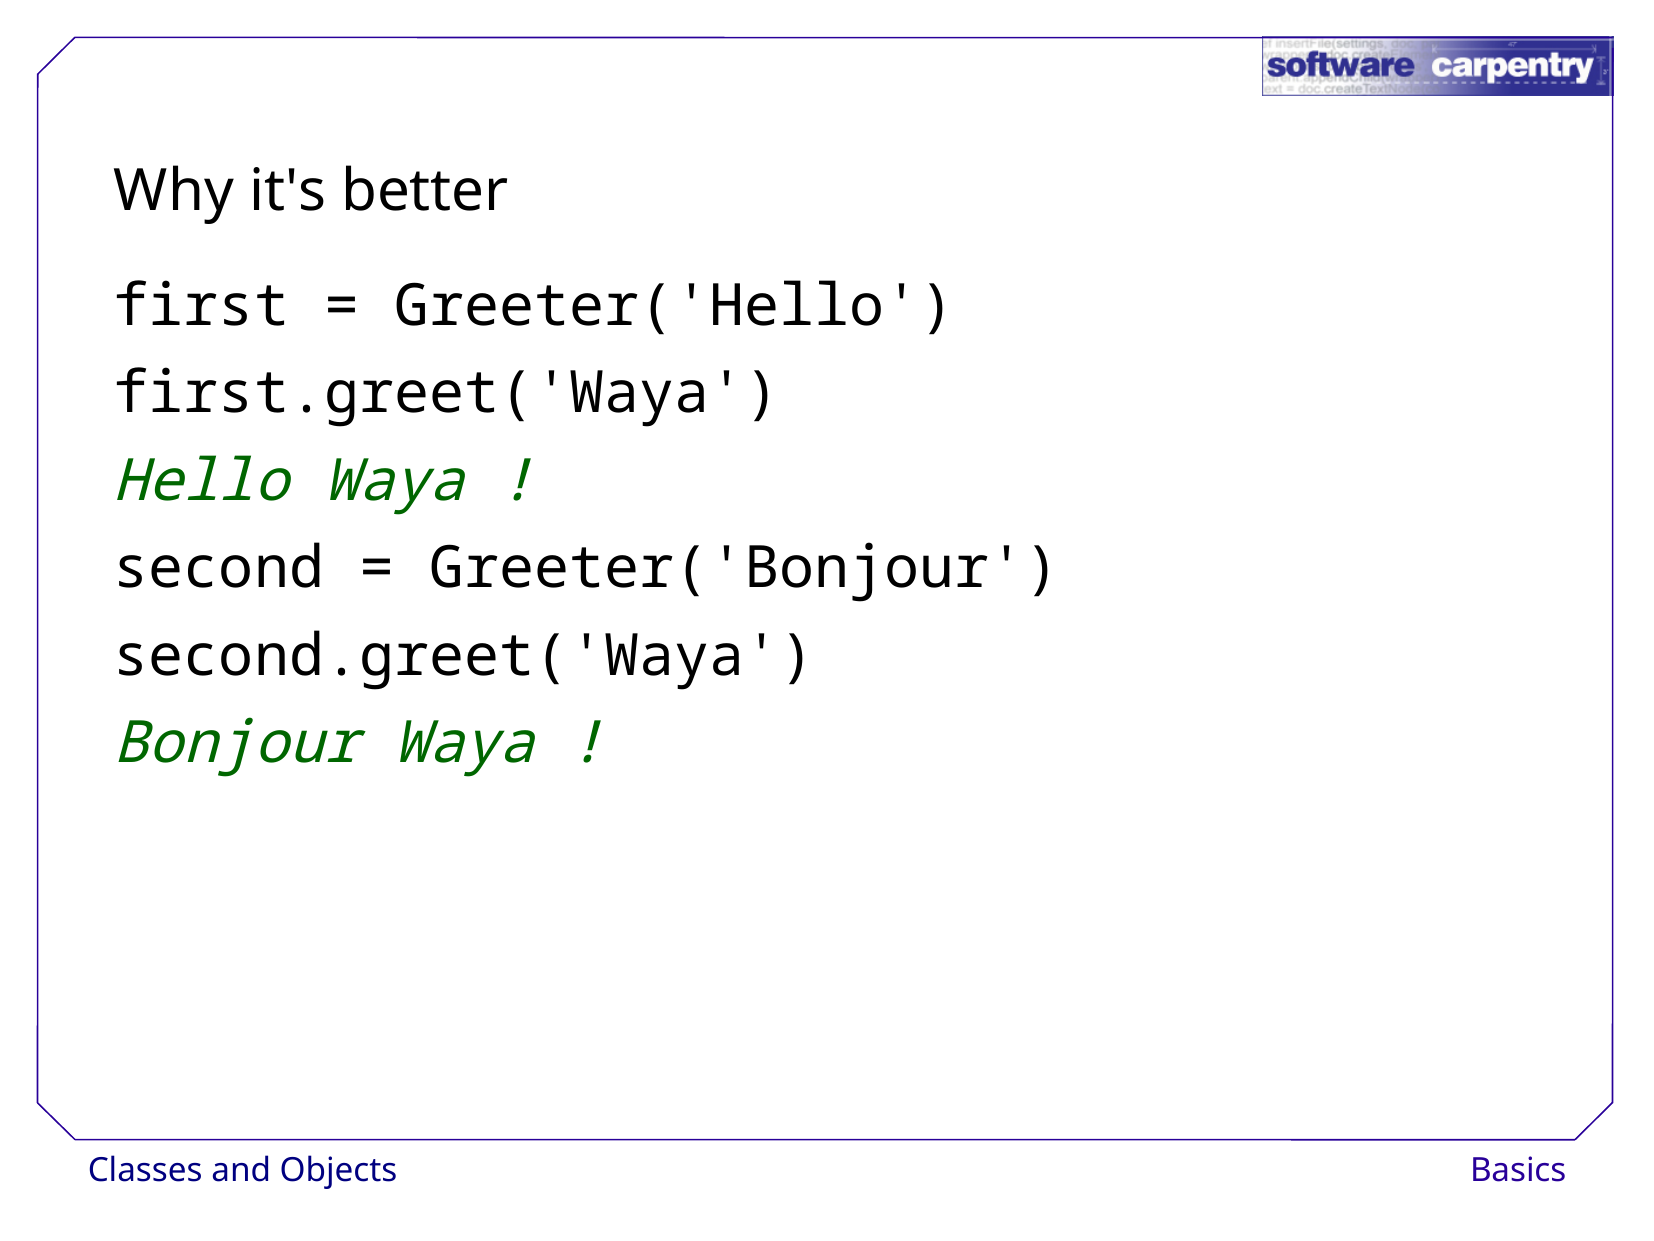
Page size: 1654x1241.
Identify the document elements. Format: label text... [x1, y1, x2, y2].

text_box Why it's better [99, 109, 1517, 231]
text_box first = Greeter('Hello') first.greet('Waya') Hello Waya ! second = Greeter('Bonjour') second.greet('Waya') Bonjour Waya ! [99, 241, 1517, 783]
picture [1262, 36, 1614, 96]
